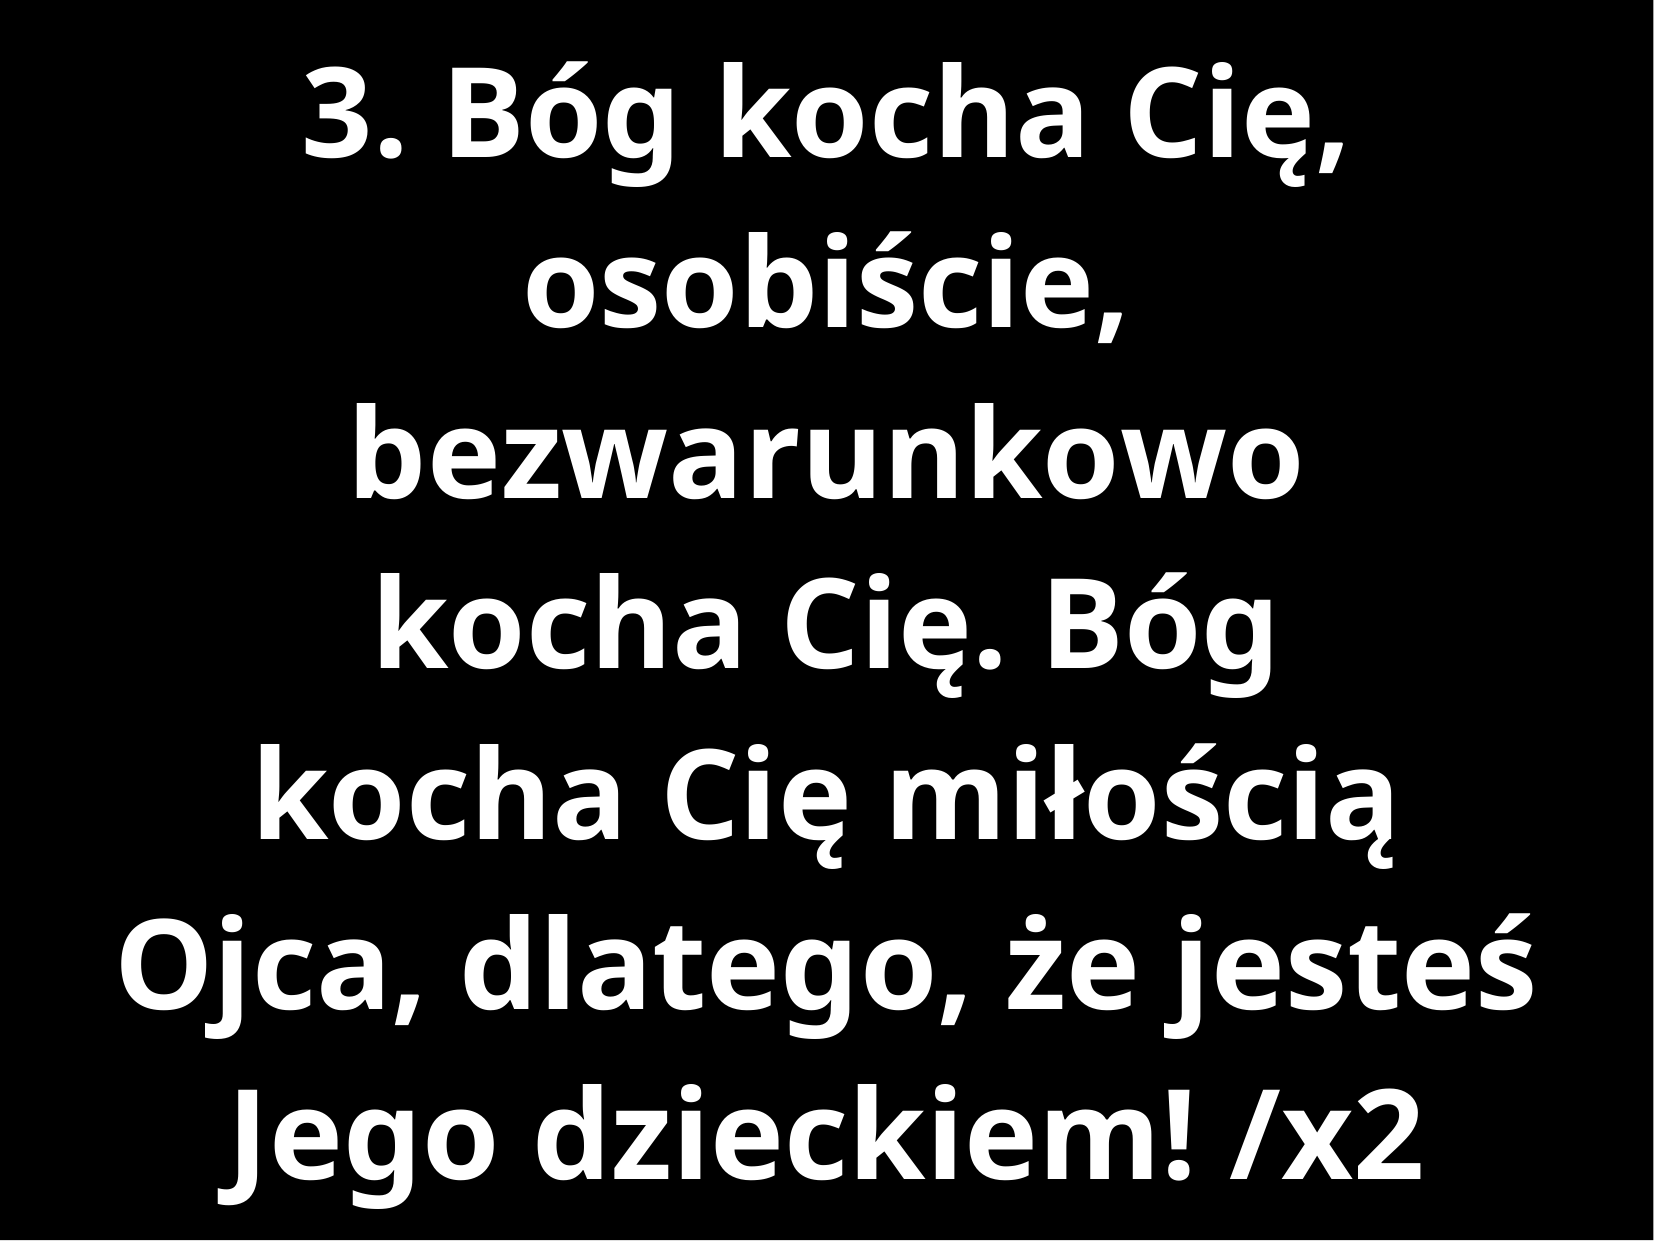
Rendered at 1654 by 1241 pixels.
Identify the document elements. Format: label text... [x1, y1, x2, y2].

title 3. Bóg kocha Cię, osobiście, bezwarunkowo kocha Cię. Bóg kocha Cię miłością Ojca, dlatego, że jesteś Jego dzieckiem! /x2 [0, 0, 1654, 1241]
